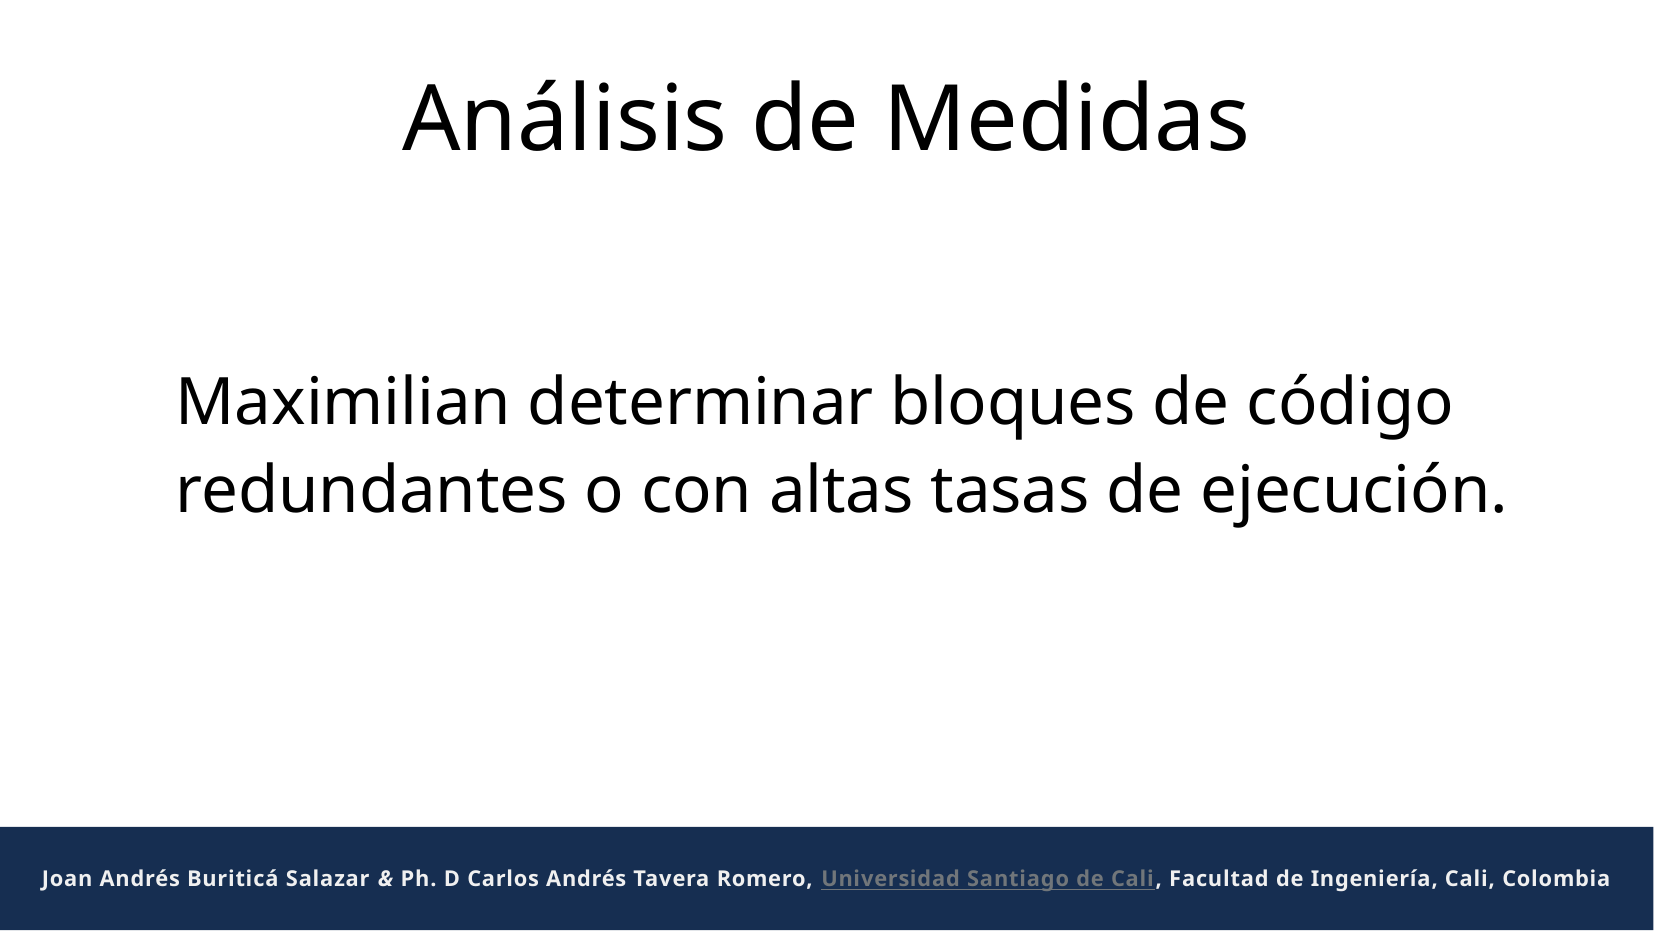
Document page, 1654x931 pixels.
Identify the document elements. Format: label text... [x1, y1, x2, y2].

list Maximilian determinar bloques de código redundantes o con altas tasas de ejecución. [106, 354, 1536, 621]
title Análisis de Medidas [82, 37, 1571, 193]
